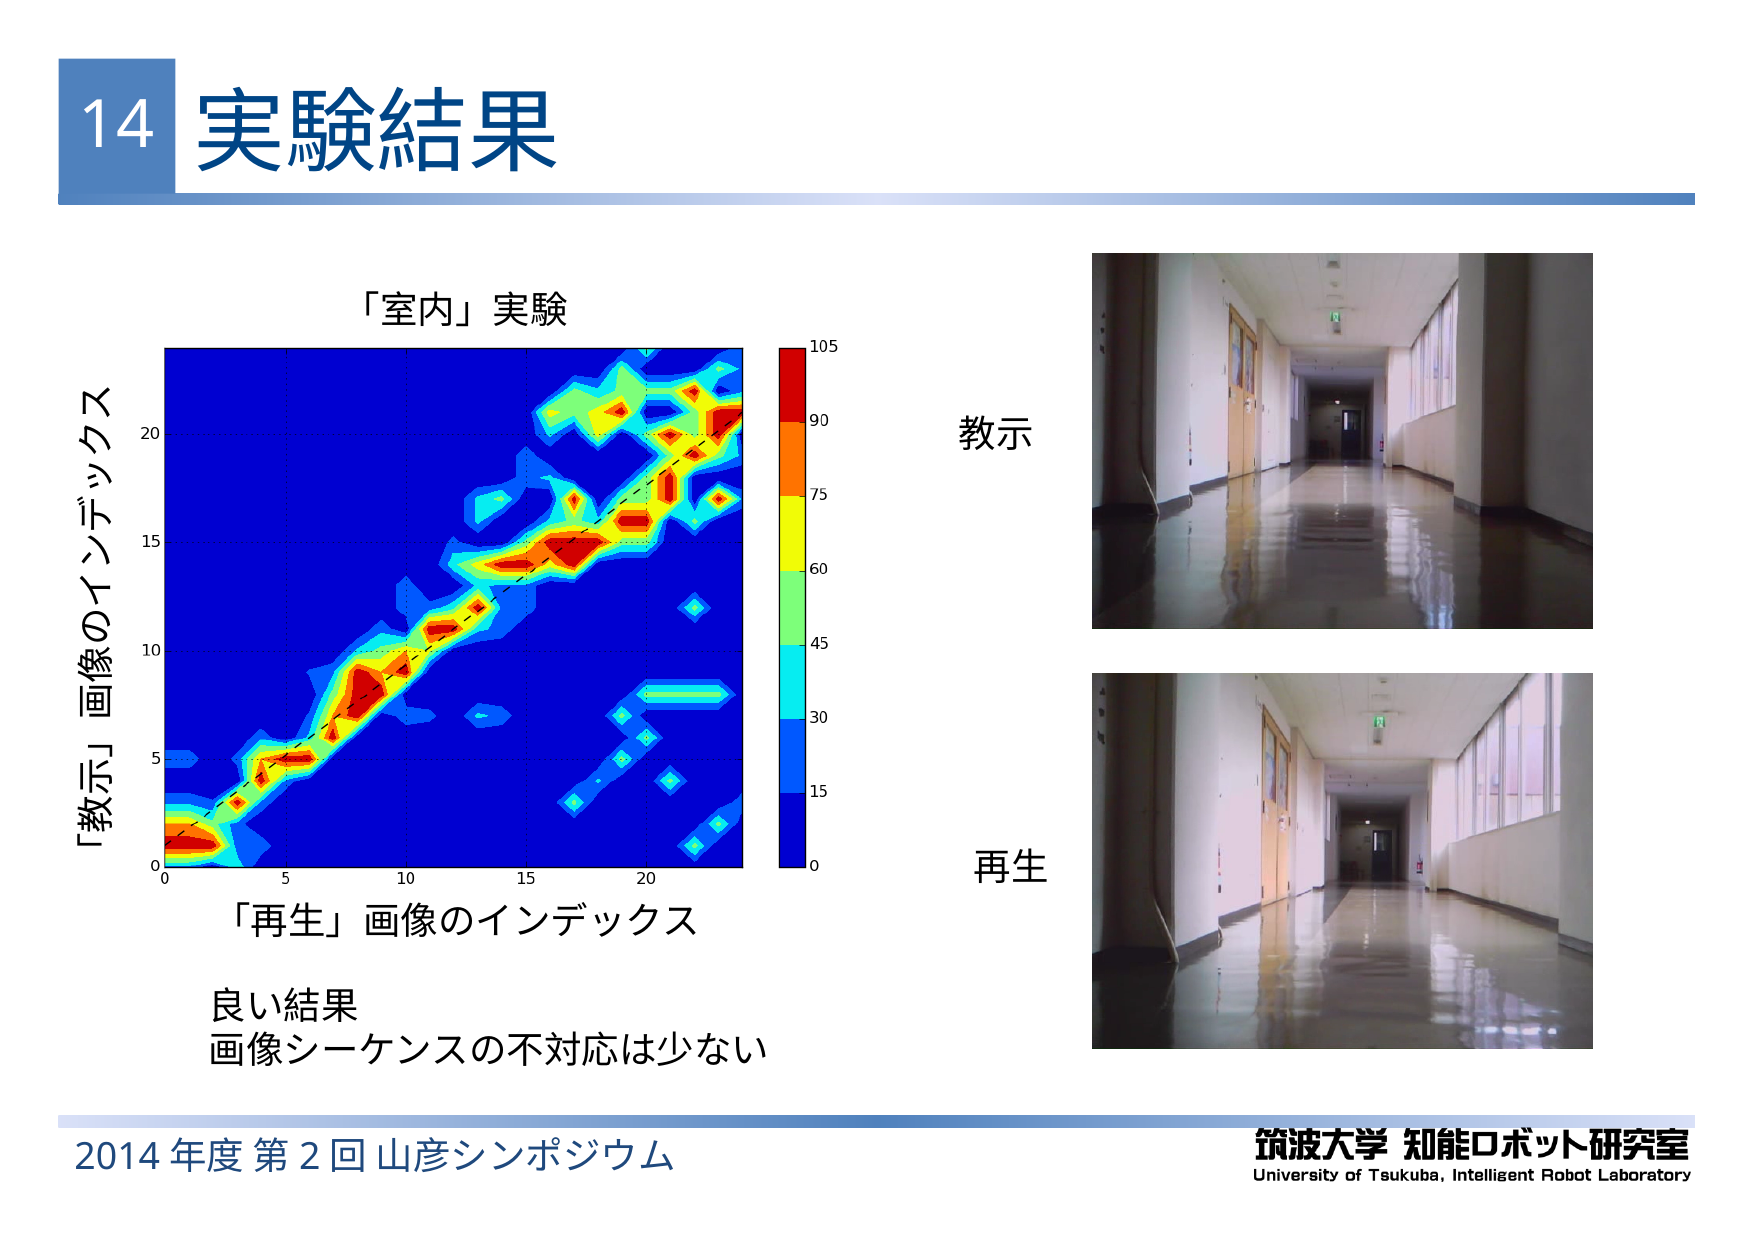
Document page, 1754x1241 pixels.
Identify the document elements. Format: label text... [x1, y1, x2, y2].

picture [1092, 253, 1593, 629]
text_box 「再生」画像のインデックス [197, 891, 715, 951]
picture [123, 321, 904, 907]
text_box 「教示」画像のインデックス [67, 368, 127, 886]
text_box 良い結果 画像シーケンスの不対応は少ない [193, 977, 786, 1081]
title 実験結果 [193, 61, 1651, 205]
picture [1252, 1127, 1691, 1182]
text_box 再生 [958, 838, 1064, 898]
text_box 「室内」実験 [162, 281, 748, 341]
picture [1092, 673, 1593, 1049]
text_box 教示 [943, 404, 1049, 464]
